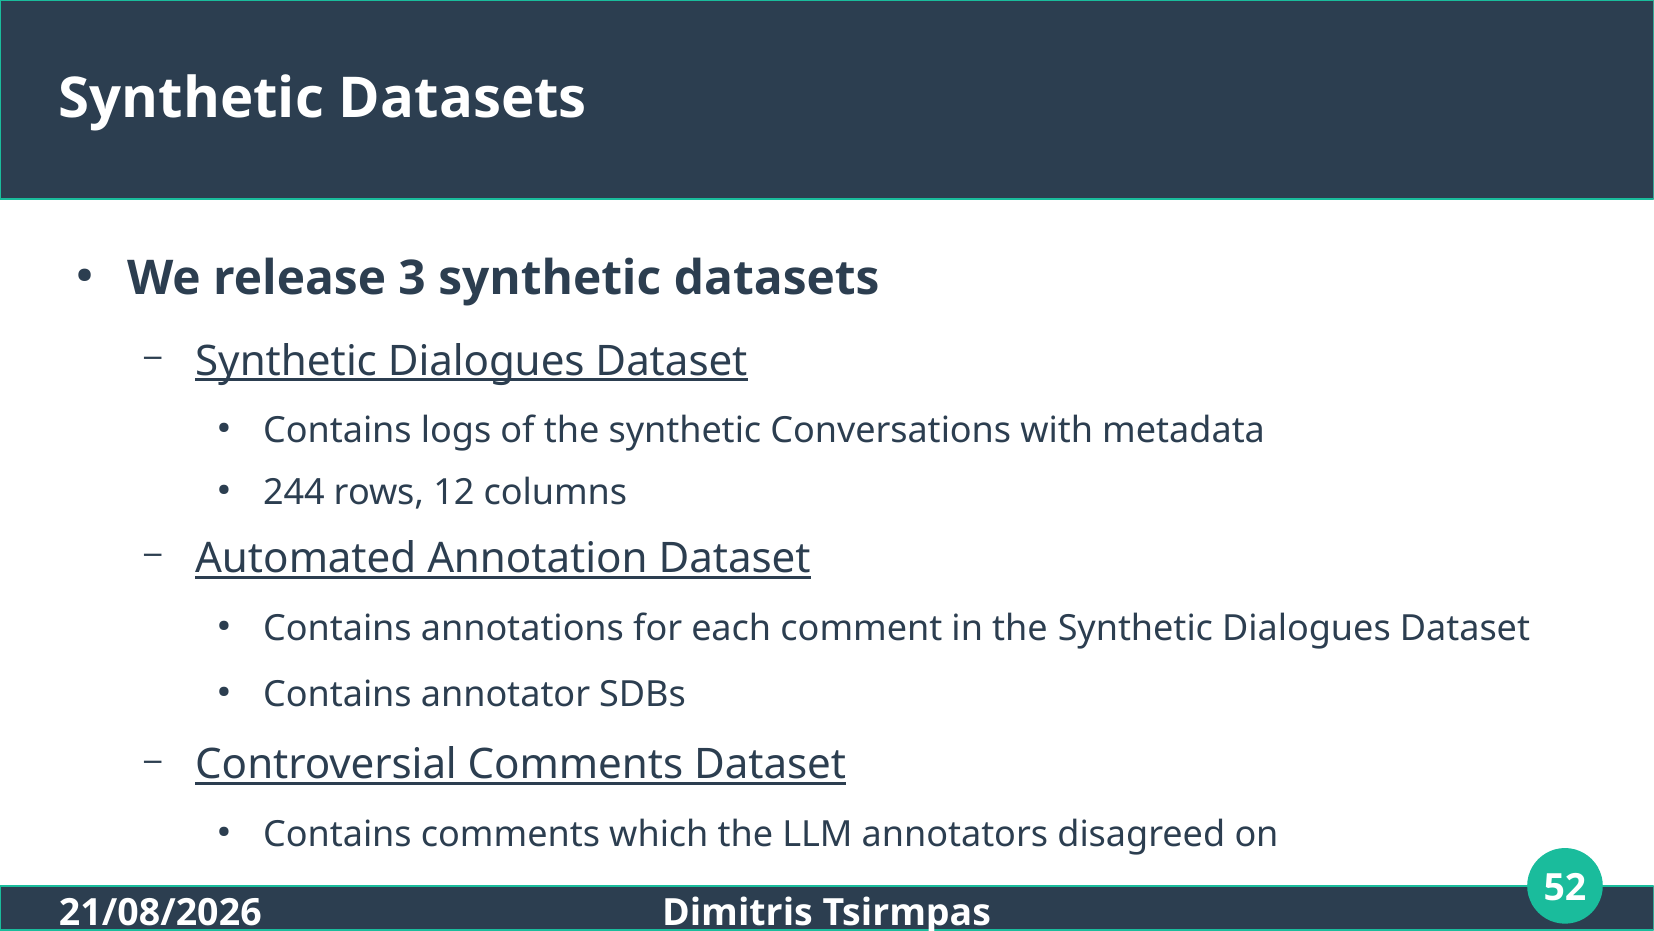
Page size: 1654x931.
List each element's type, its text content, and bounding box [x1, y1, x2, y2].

list We release 3 synthetic datasets Synthetic Dialogues Dataset Contains logs of the synthetic Conversations with metadata 244 rows, 12 columns Automated Annotation Dataset Contains annotations for each comment in the Synthetic Dialogues Dataset Contains annotator SDBs Controversial Comments Dataset Contains comments which the LLM annotators disagreed on [59, 243, 1595, 864]
title Synthetic Datasets [59, 37, 1595, 155]
